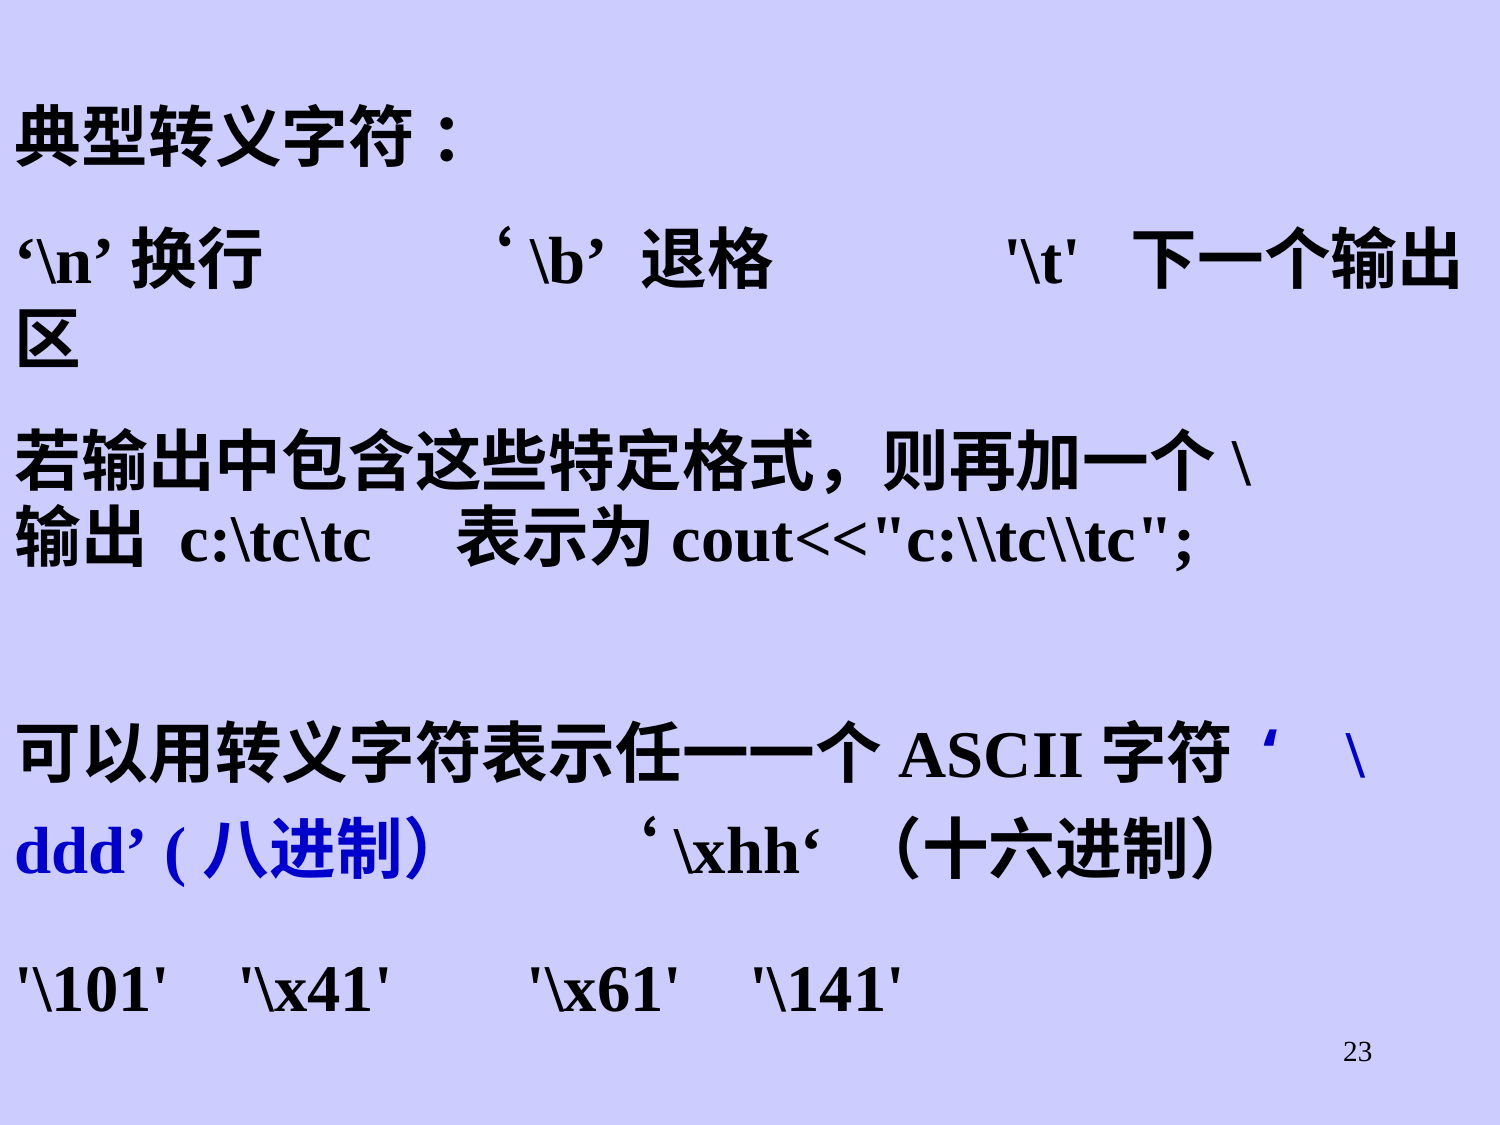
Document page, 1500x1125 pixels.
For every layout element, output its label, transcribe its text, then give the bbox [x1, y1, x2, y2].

text_box 输出 c:\tc\tc 表示为cout<<"c:\\tc\\tc"; [0, 487, 1300, 583]
text_box <编号> [1074, 1033, 1388, 1101]
text_box 典型转义字符 ： ‘\n’换行 ‘\b’ 退格 '\t' 下一个输出区 若输出中包含这些特定格式，则再加一个\ [0, 87, 1500, 507]
text_box 可以用转义字符表示任一一个ASCII字符 ‘\ddd’ (八进制） ‘\xhh‘ （十六进制） '\101' '\x41' '\x61' '\141' [0, 687, 1500, 1033]
